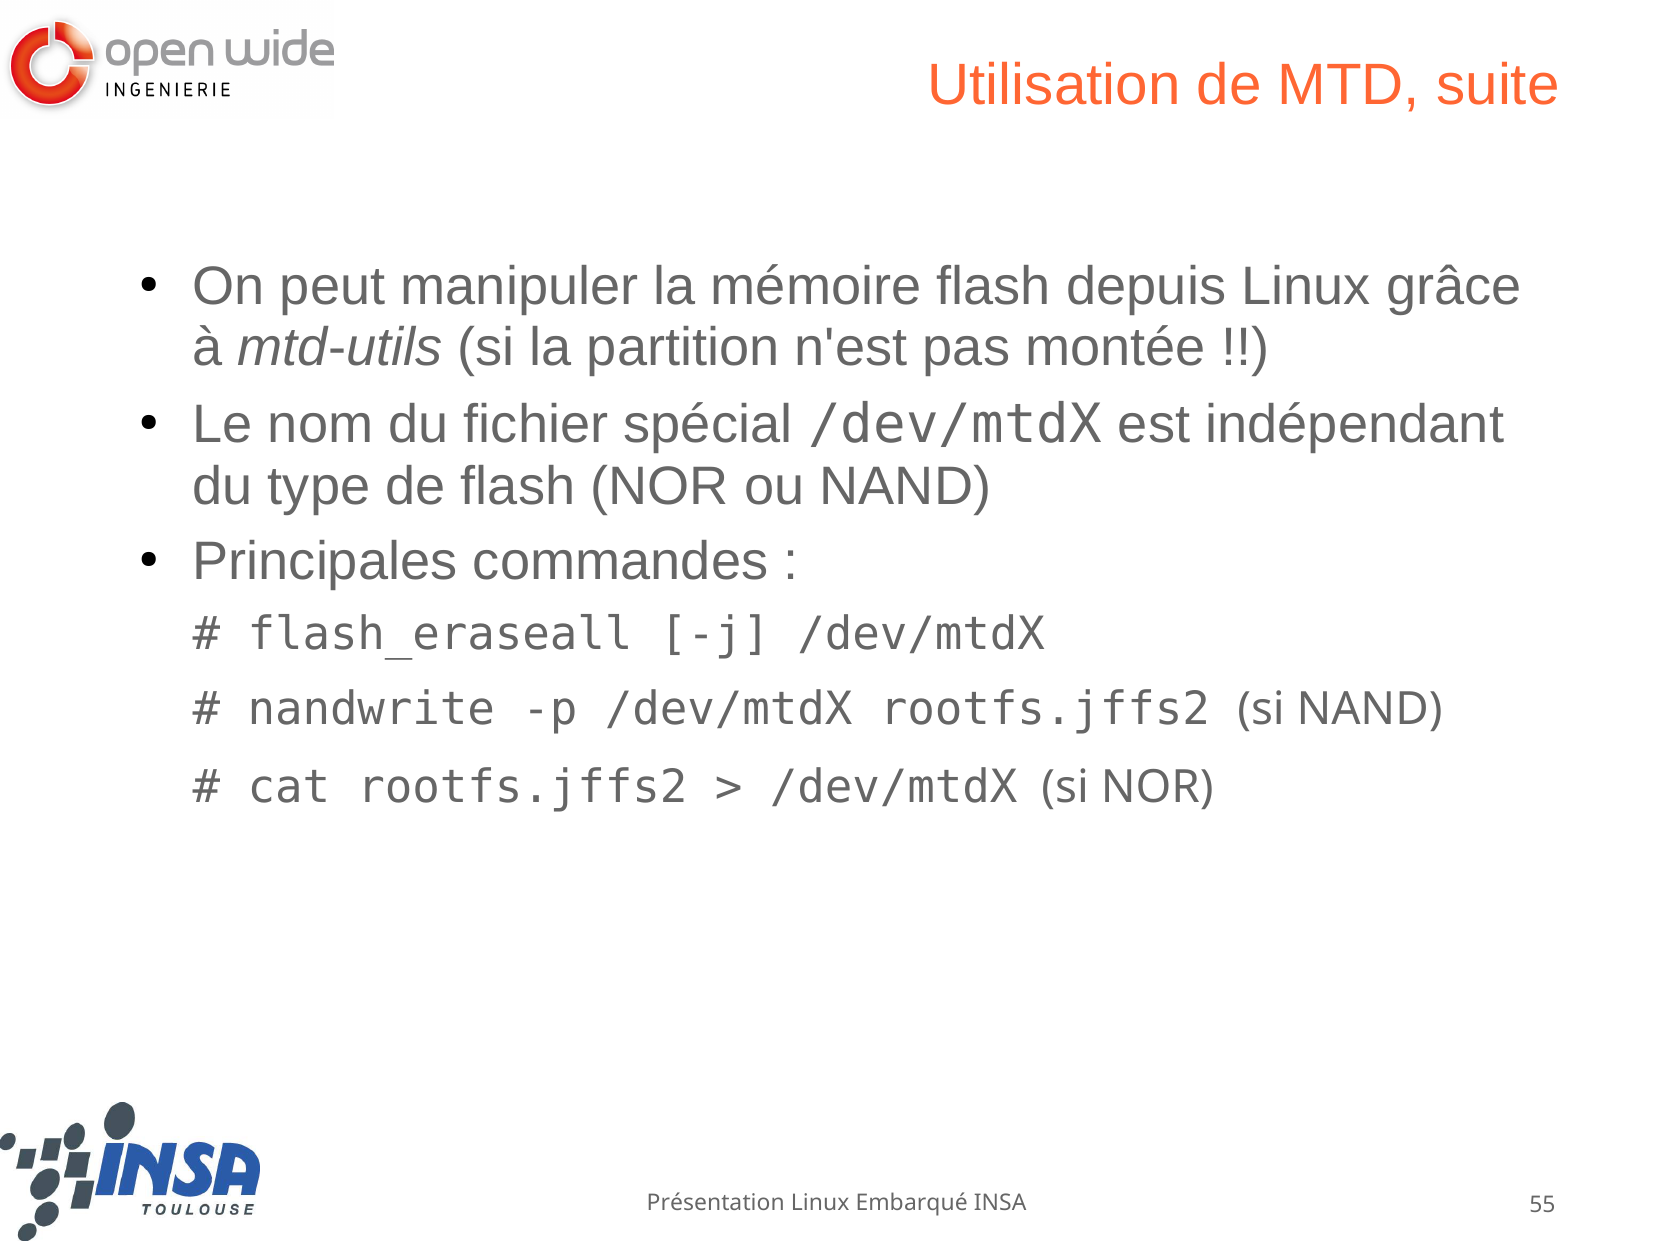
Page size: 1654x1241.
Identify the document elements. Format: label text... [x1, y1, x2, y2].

list On peut manipuler la mémoire flash depuis Linux grâce à mtd-utils (si la partition n'est pas montée !!) Le nom du fichier spécial /dev/mtdX est indépendant du type de flash (NOR ou NAND) Principales commandes : # flash_eraseall [-j] /dev/mtdX # nandwrite -p /dev/mtdX rootfs.jffs2 (si NAND) # cat rootfs.jffs2 > /dev/mtdX (si NOR) [121, 255, 1534, 1127]
picture [0, 1102, 260, 1241]
picture [0, 0, 334, 119]
title Utilisation de MTD, suite [602, 12, 1561, 157]
